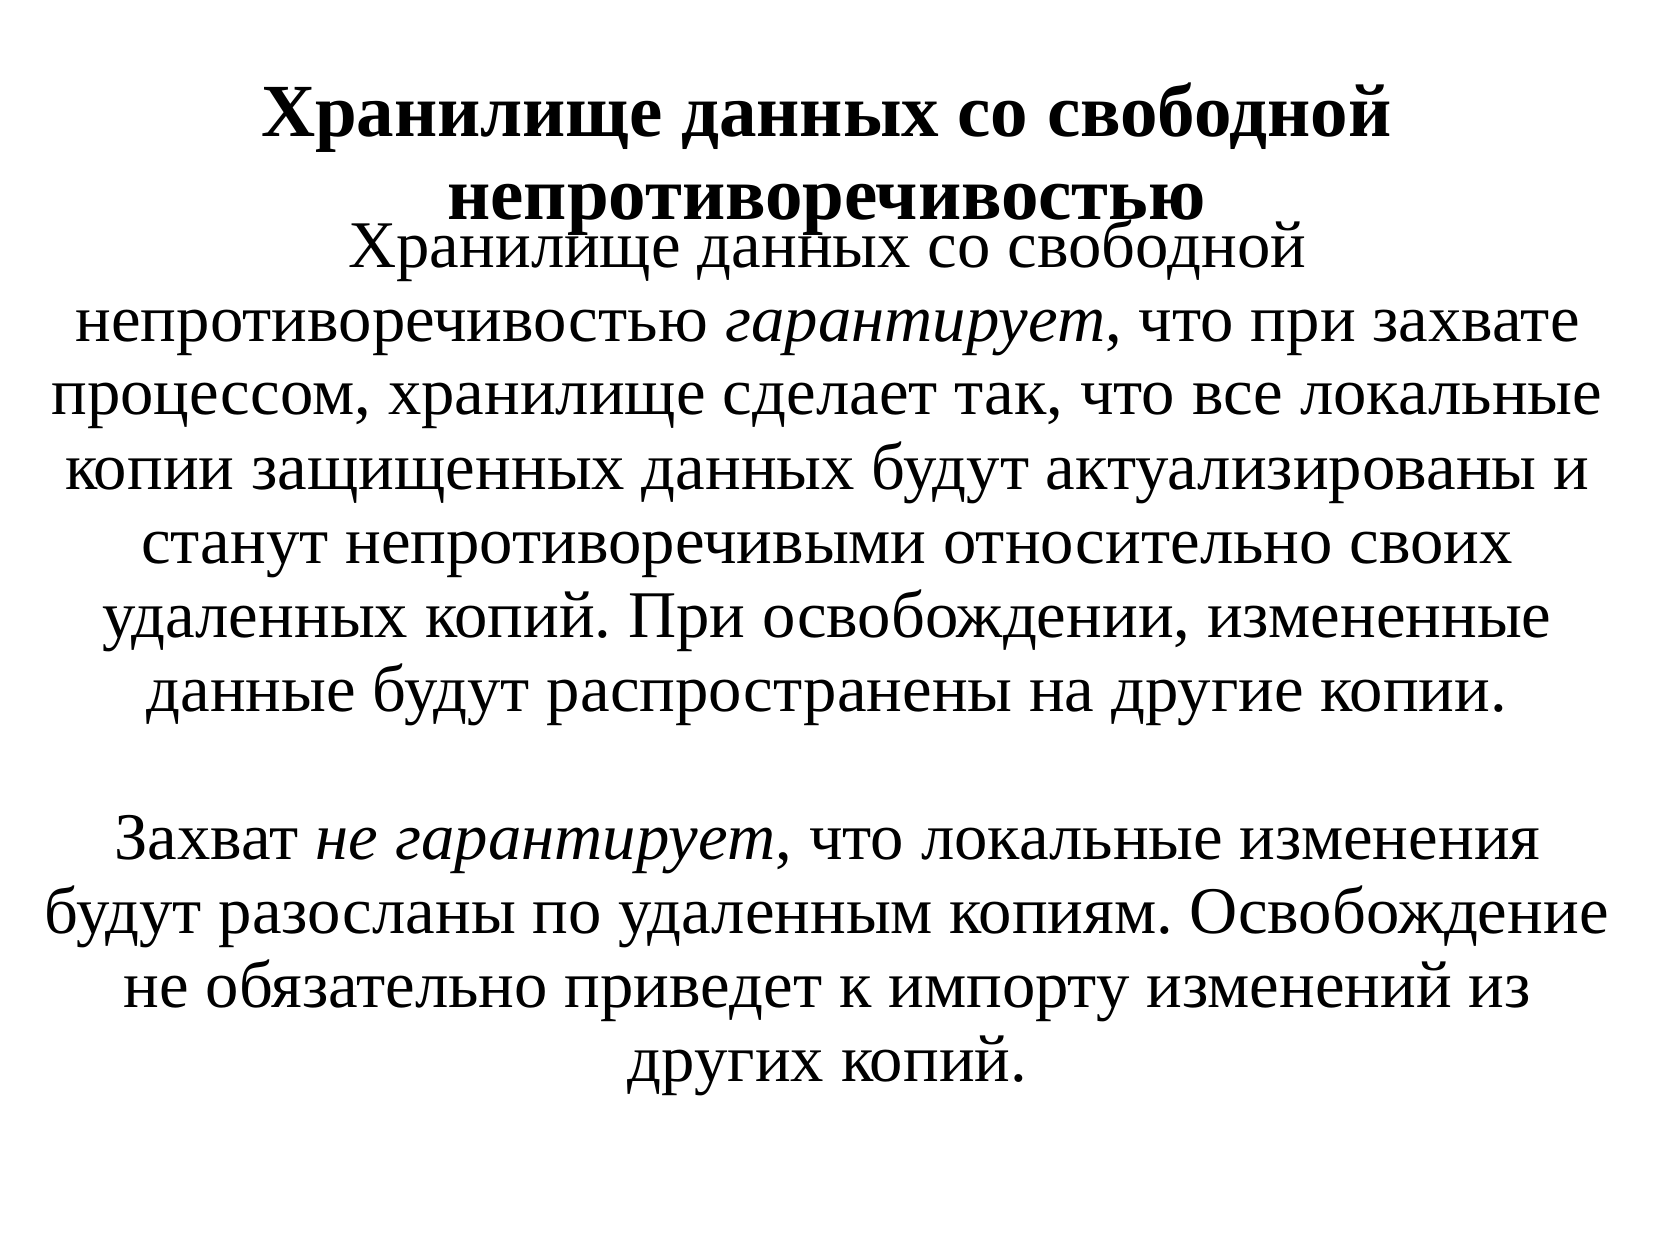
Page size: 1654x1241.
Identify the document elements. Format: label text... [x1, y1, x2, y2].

text_box Хранилище данных со свободной непротиворечивостью гарантирует, что при захвате процессом, хранилище сделает так, что все локальные копии защищенных данных будут актуализированы и станут непротиворечивыми относительно своих удаленных копий. При освобождении, измененные данные будут распространены на другие копии. Захват не гарантирует, что локальные изменения будут разосланы по удаленным копиям. Освобождение не обязательно приведет к импорту изменений из других копий. [30, 207, 1626, 1241]
title Хранилище данных со свободной непротиворечивостью [82, 49, 1571, 207]
